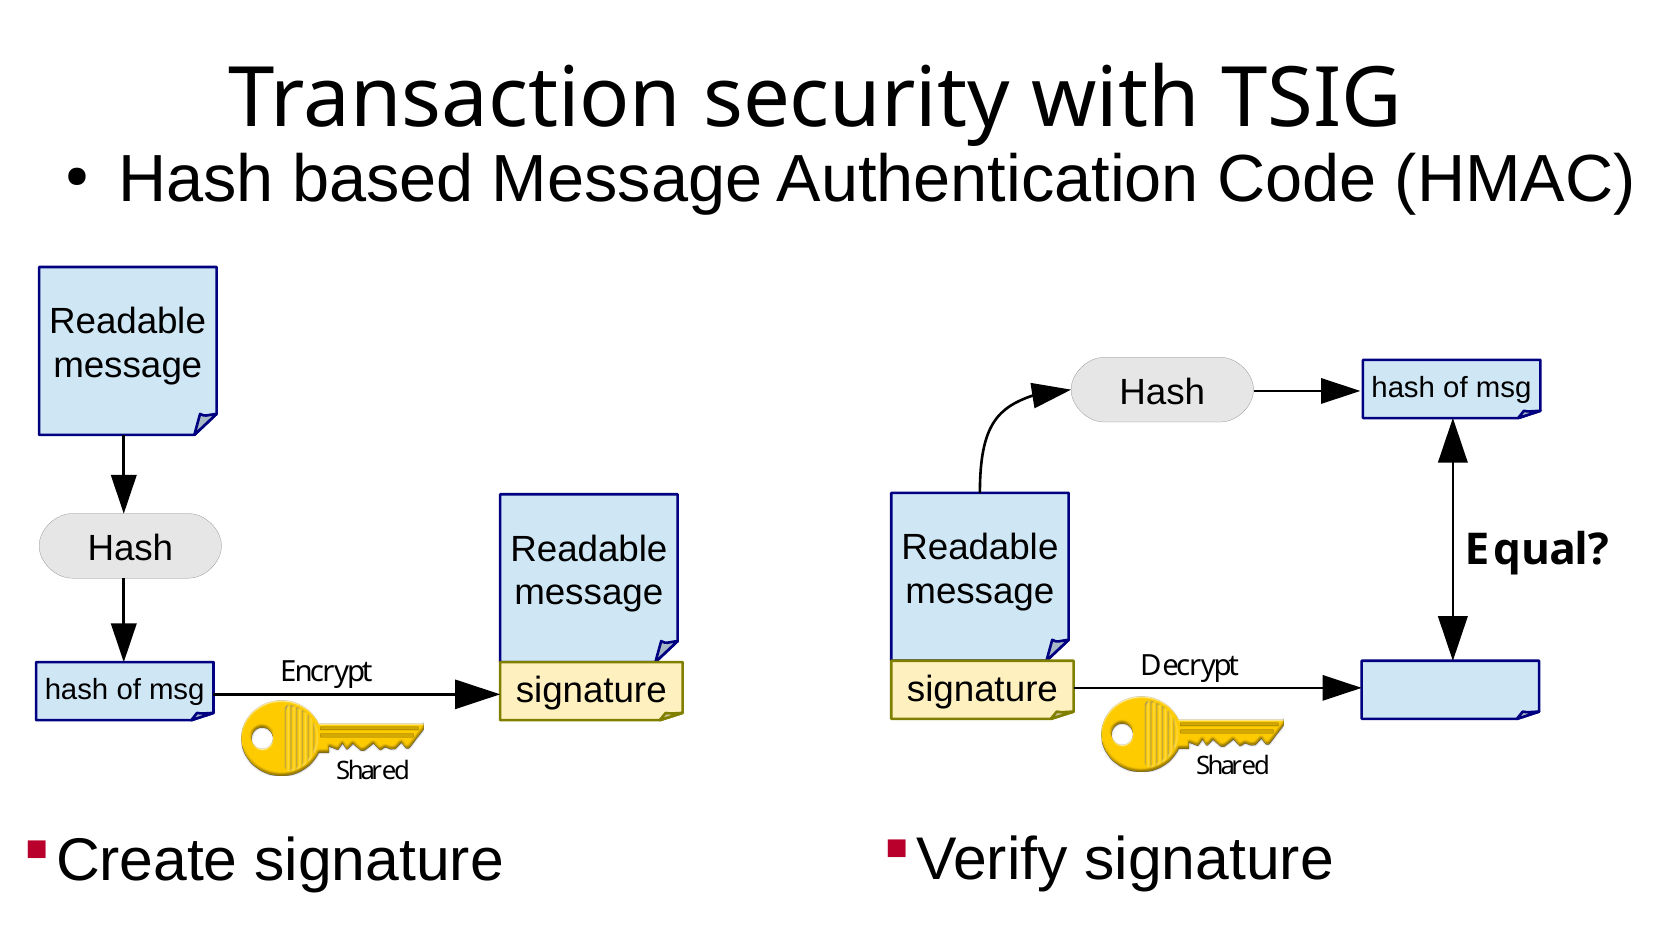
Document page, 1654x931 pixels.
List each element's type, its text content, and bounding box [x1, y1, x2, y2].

list Hash based Message Authentication Code (HMAC) [47, 140, 1654, 681]
title Transaction security with TSIG [82, 37, 1571, 140]
picture [0, 265, 1654, 911]
